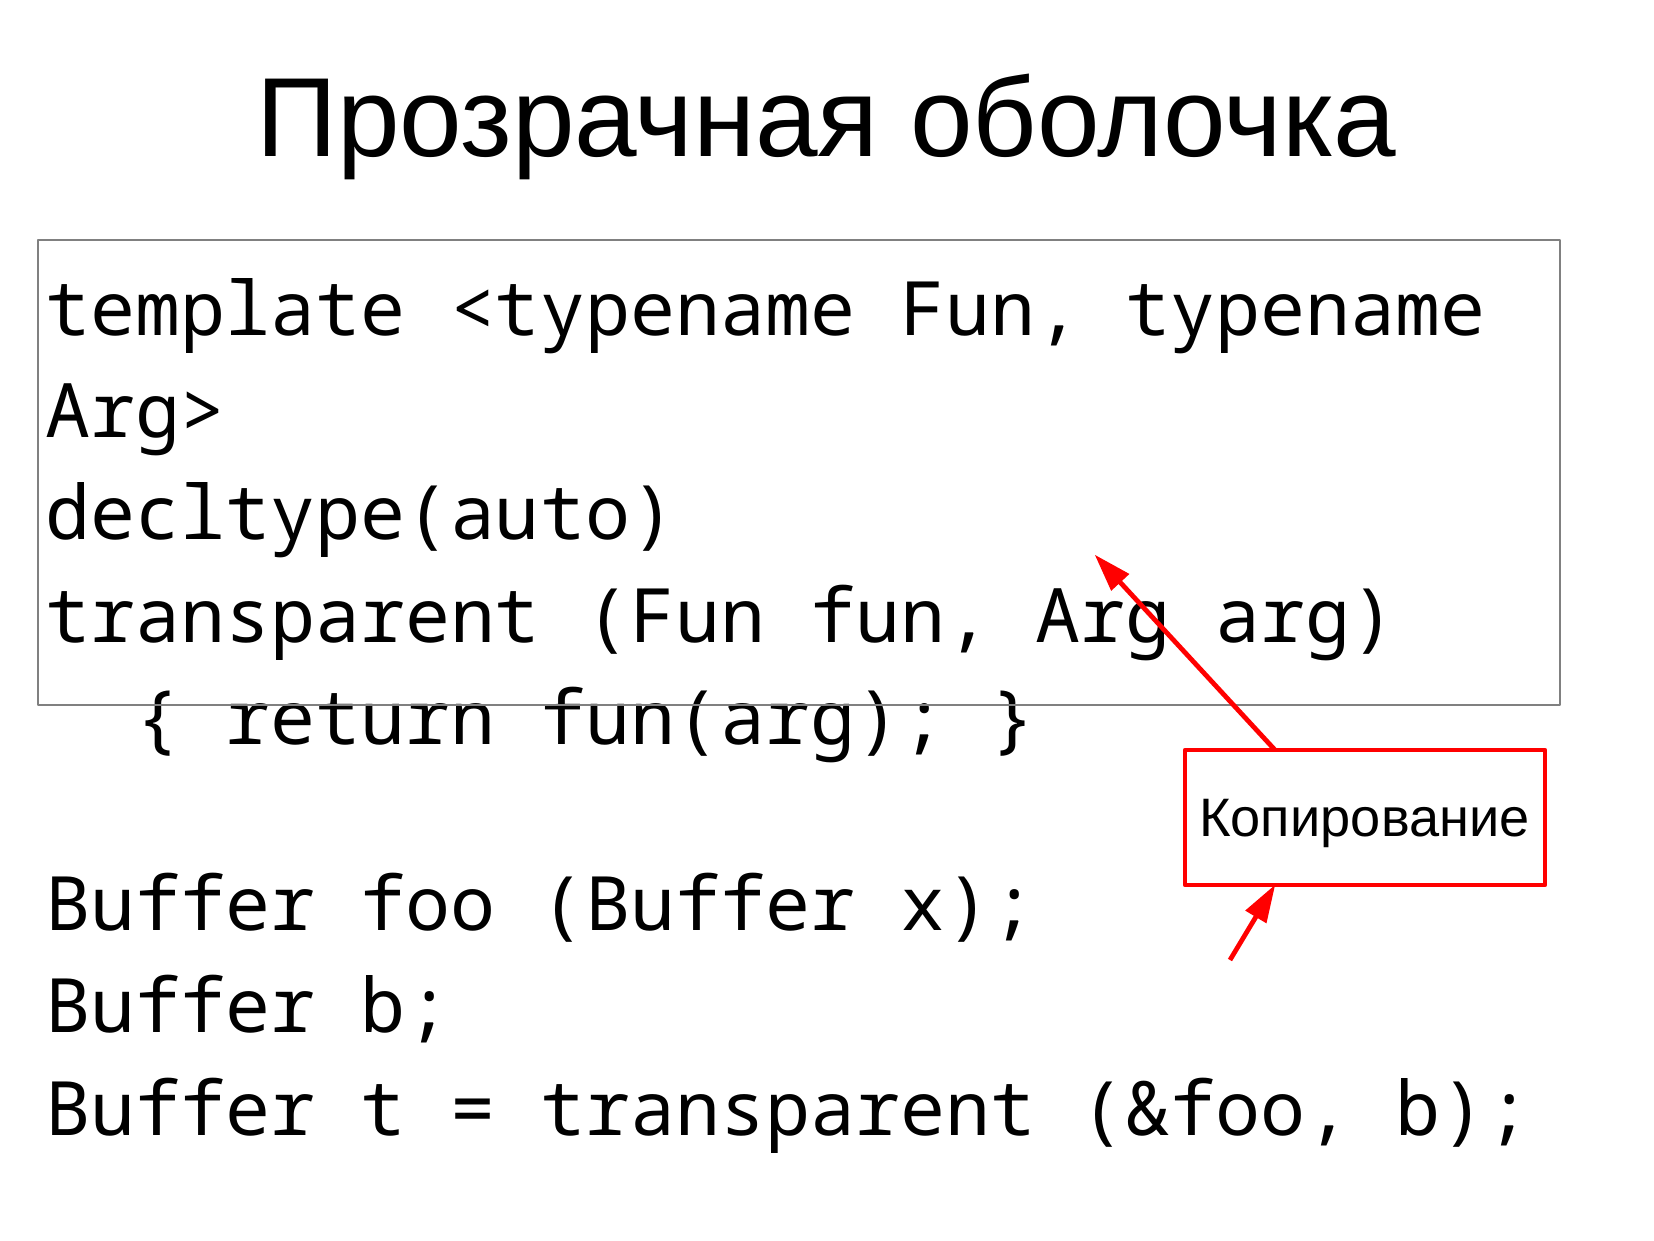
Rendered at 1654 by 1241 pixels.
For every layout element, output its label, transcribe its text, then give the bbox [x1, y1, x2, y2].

title Прозрачная оболочка [82, 13, 1571, 222]
text_box [37, 240, 1561, 706]
list template <typename Fun, typename Arg> decltype(auto) transparent (Fun fun, Arg arg) { return fun(arg); } Buffer foo (Buffer x); Buffer b; Buffer t = transparent (&foo, b); [45, 255, 1583, 1186]
text_box Копирование [1185, 750, 1546, 886]
